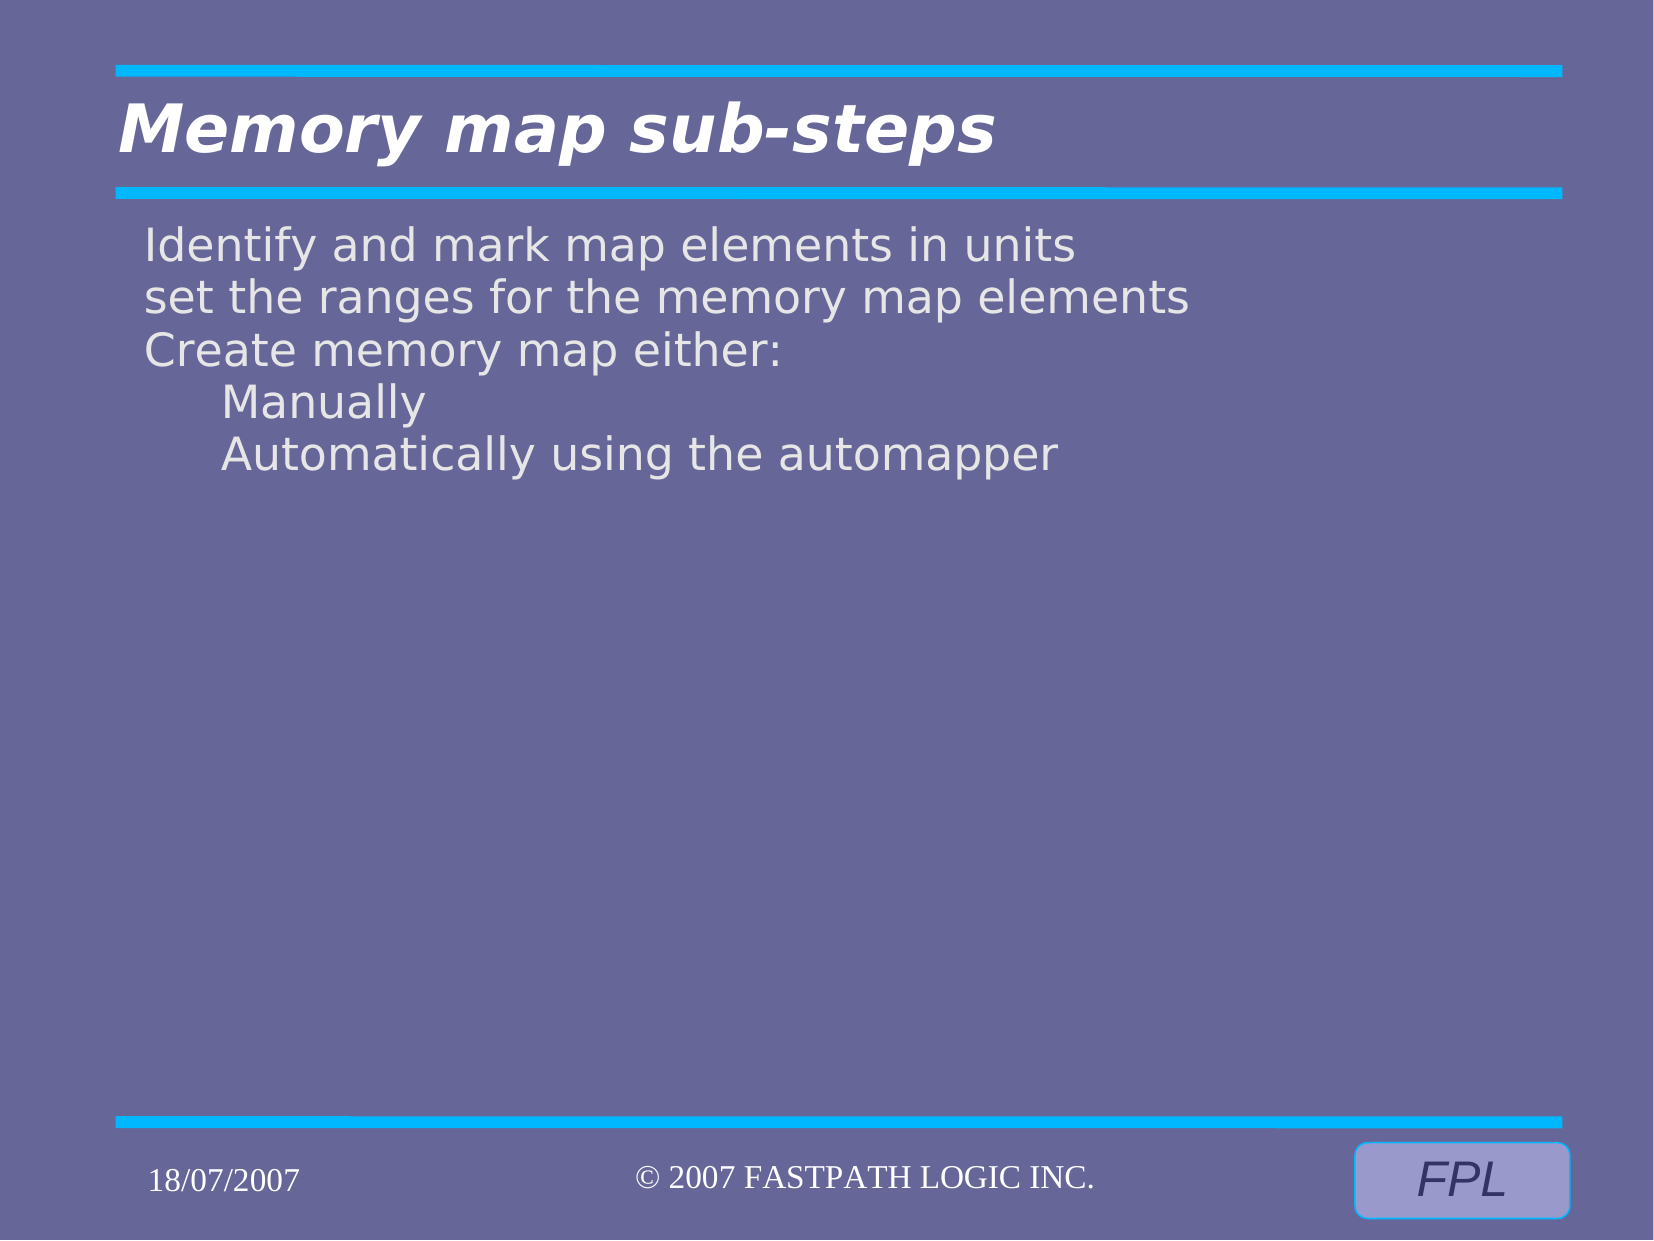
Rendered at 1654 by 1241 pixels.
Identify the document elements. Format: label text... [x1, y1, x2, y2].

list Identify and mark map elements in units set the ranges for the memory map elements Create memory map either: Manually Automatically using the automapper [126, 219, 1566, 1132]
title Memory map sub-steps [118, 41, 1531, 219]
